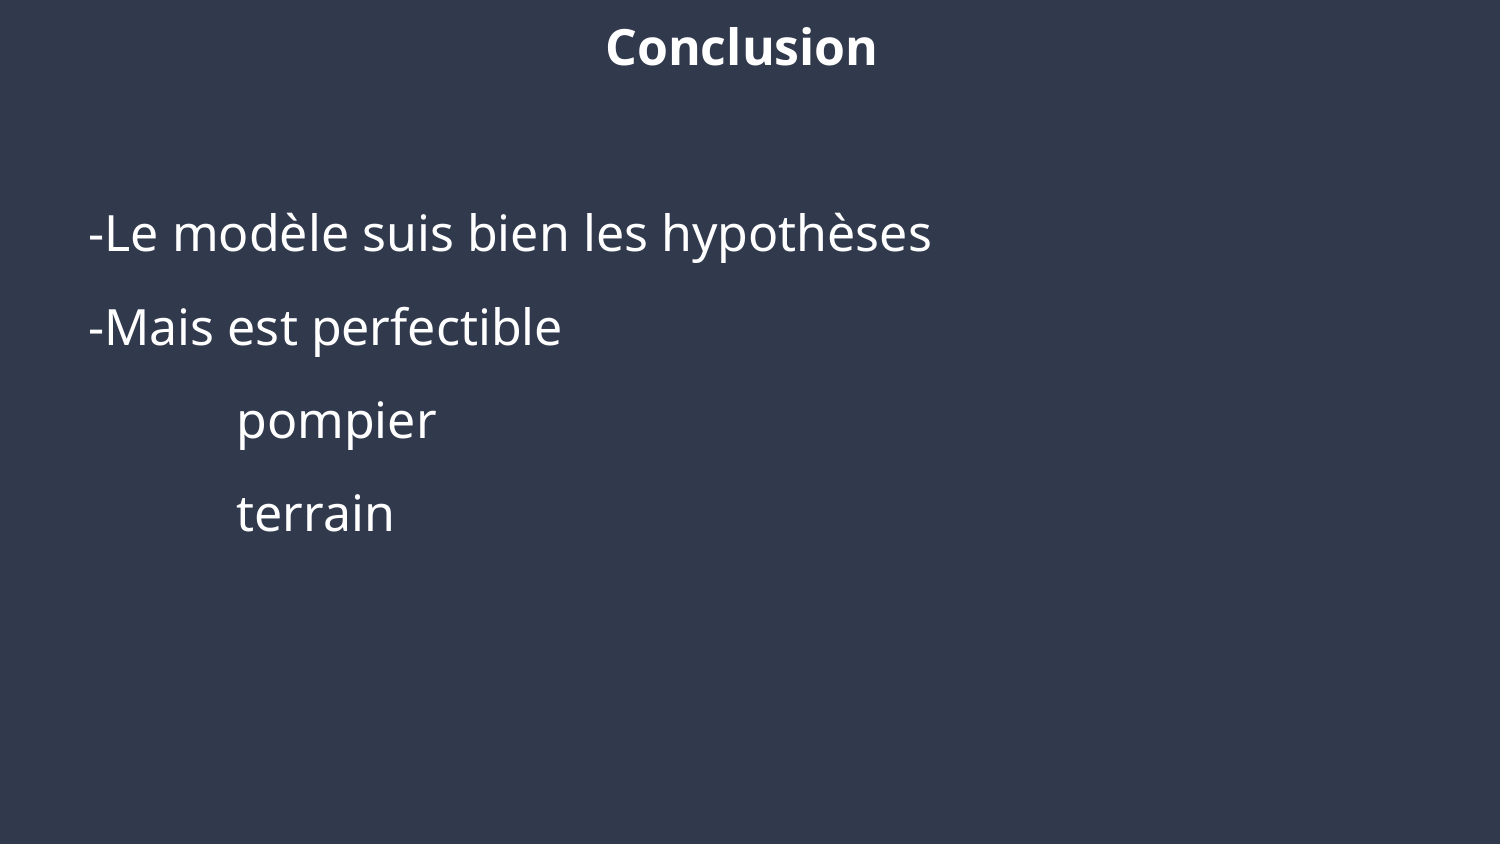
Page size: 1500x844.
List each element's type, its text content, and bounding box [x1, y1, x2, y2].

list Conclusion -Le modèle suis bien les hypothèses -Mais est perfectible pompier terrain [0, 0, 1500, 844]
